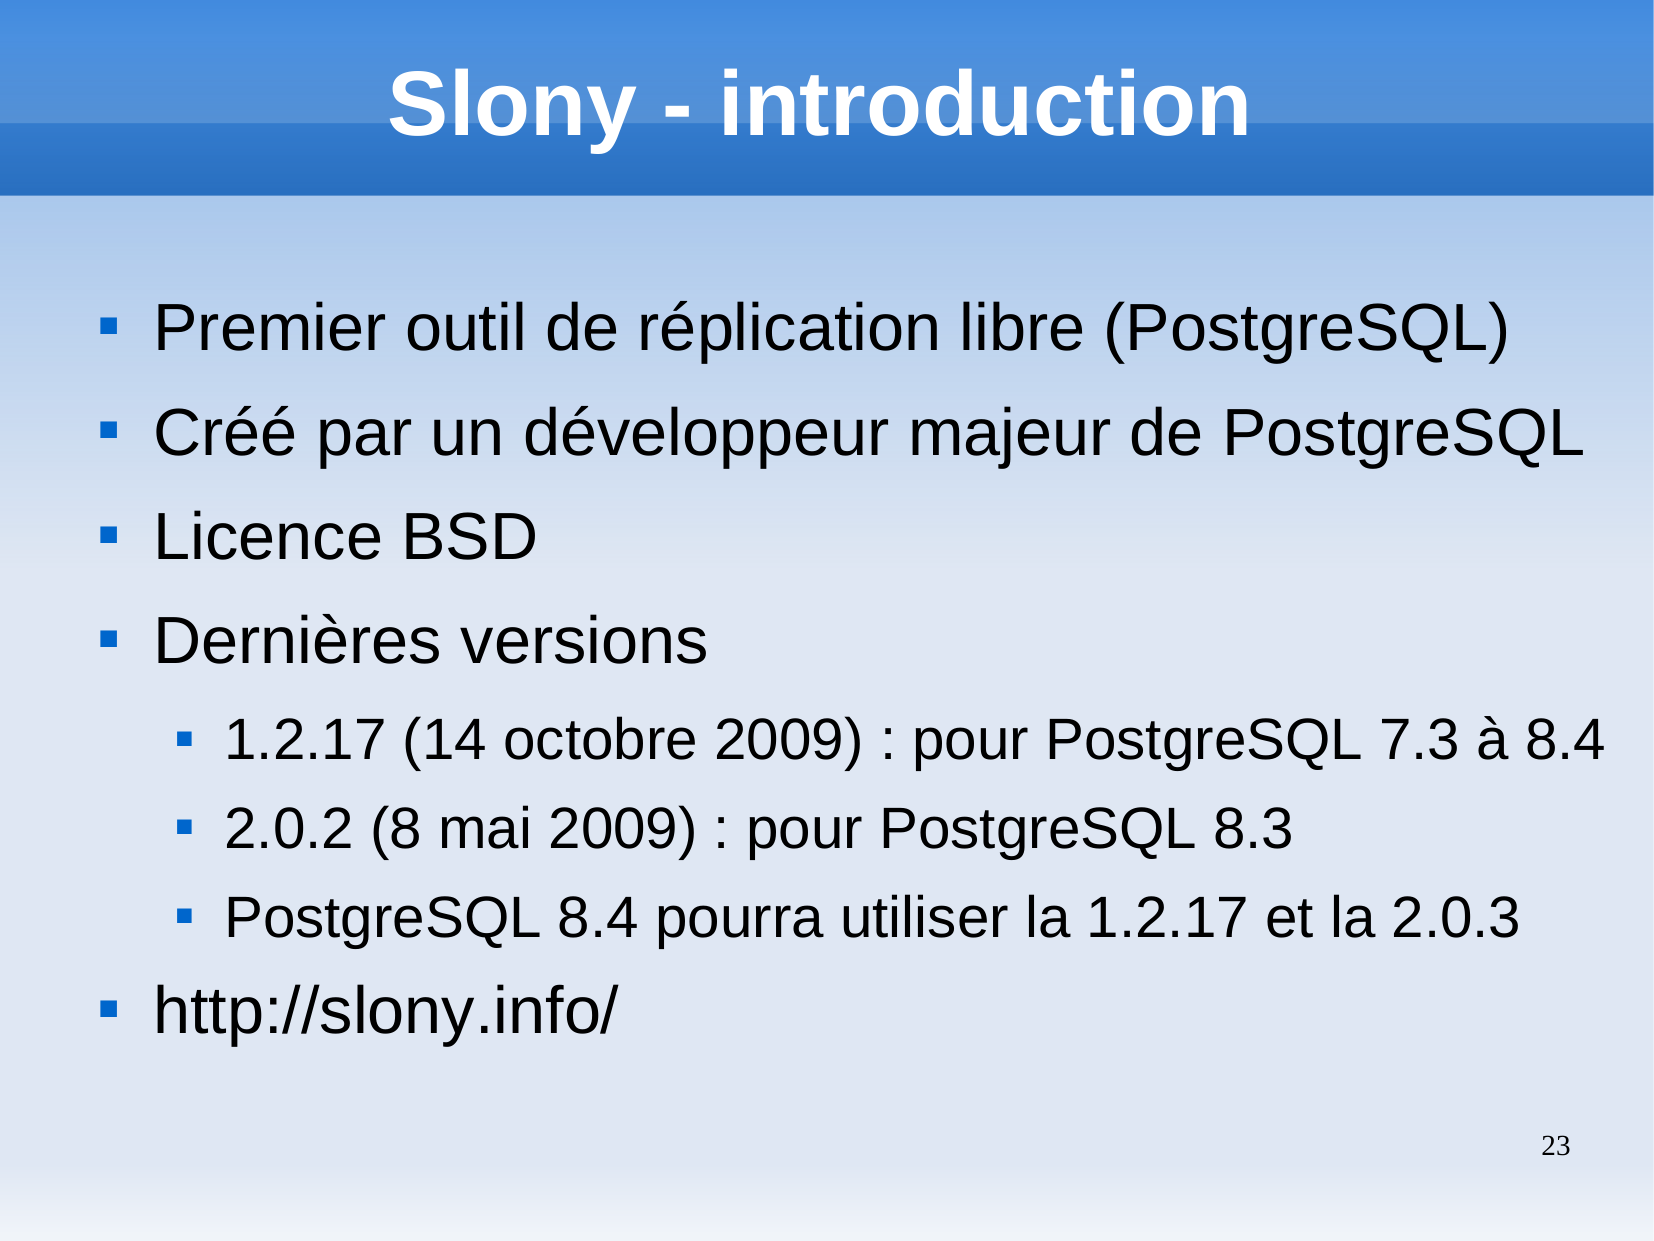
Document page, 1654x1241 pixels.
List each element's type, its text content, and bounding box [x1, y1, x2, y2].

title Slony - introduction [76, 7, 1565, 200]
list Premier outil de réplication libre (PostgreSQL) Créé par un développeur majeur de PostgreSQL Licence BSD Dernières versions 1.2.17 (14 octobre 2009) : pour PostgreSQL 7.3 à 8.4 2.0.2 (8 mai 2009) : pour PostgreSQL 8.3 PostgreSQL 8.4 pourra utiliser la 1.2.17 et la 2.0.3 http://slony.info/ [82, 290, 1625, 1094]
picture [0, 0, 1654, 1241]
